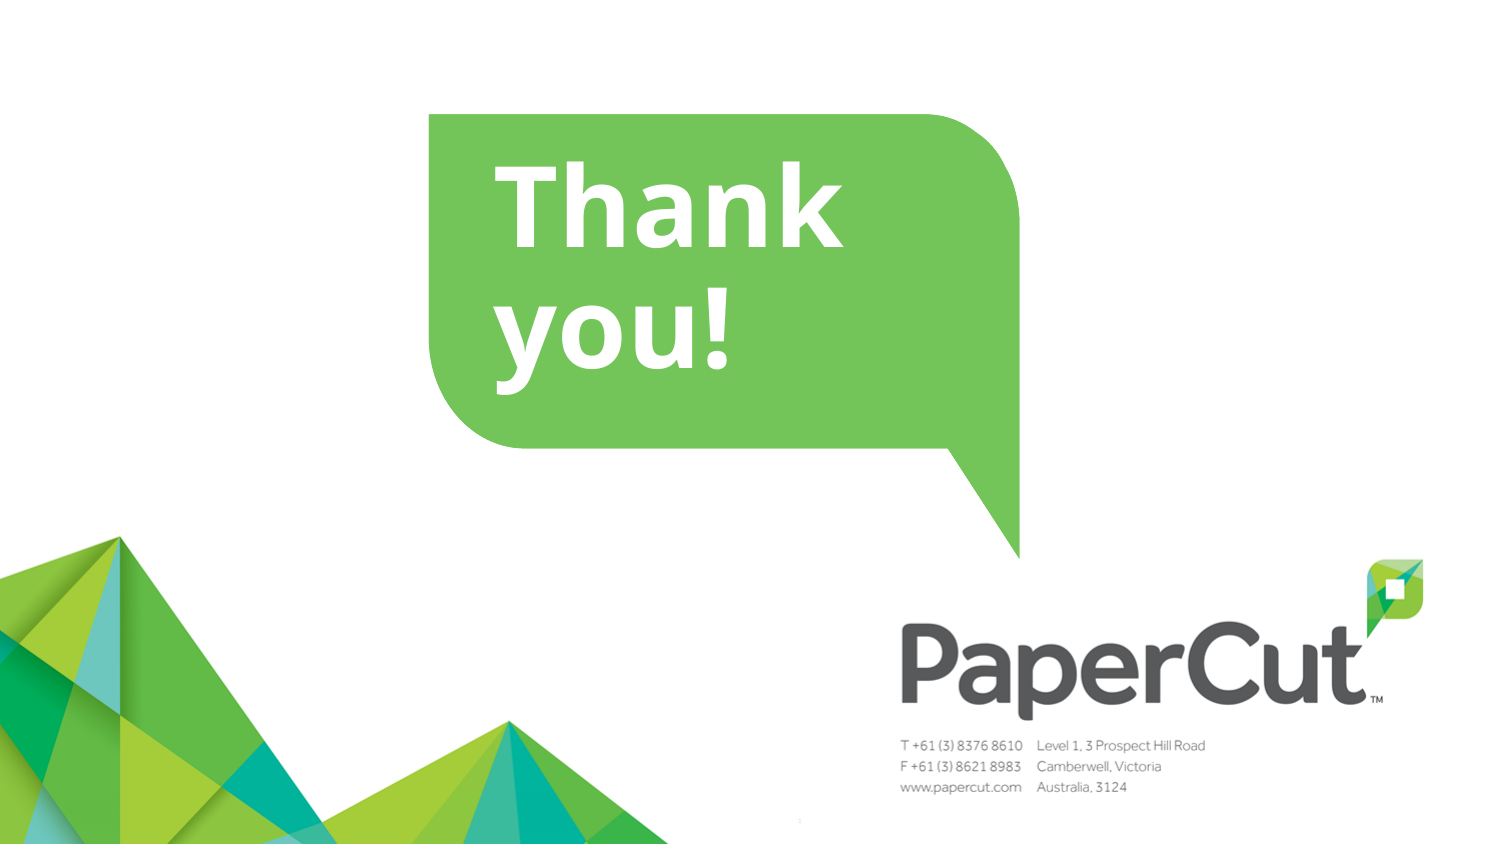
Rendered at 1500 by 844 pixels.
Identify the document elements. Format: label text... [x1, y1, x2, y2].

text_box Thank you! [428, 114, 1020, 559]
picture [0, 0, 1500, 844]
